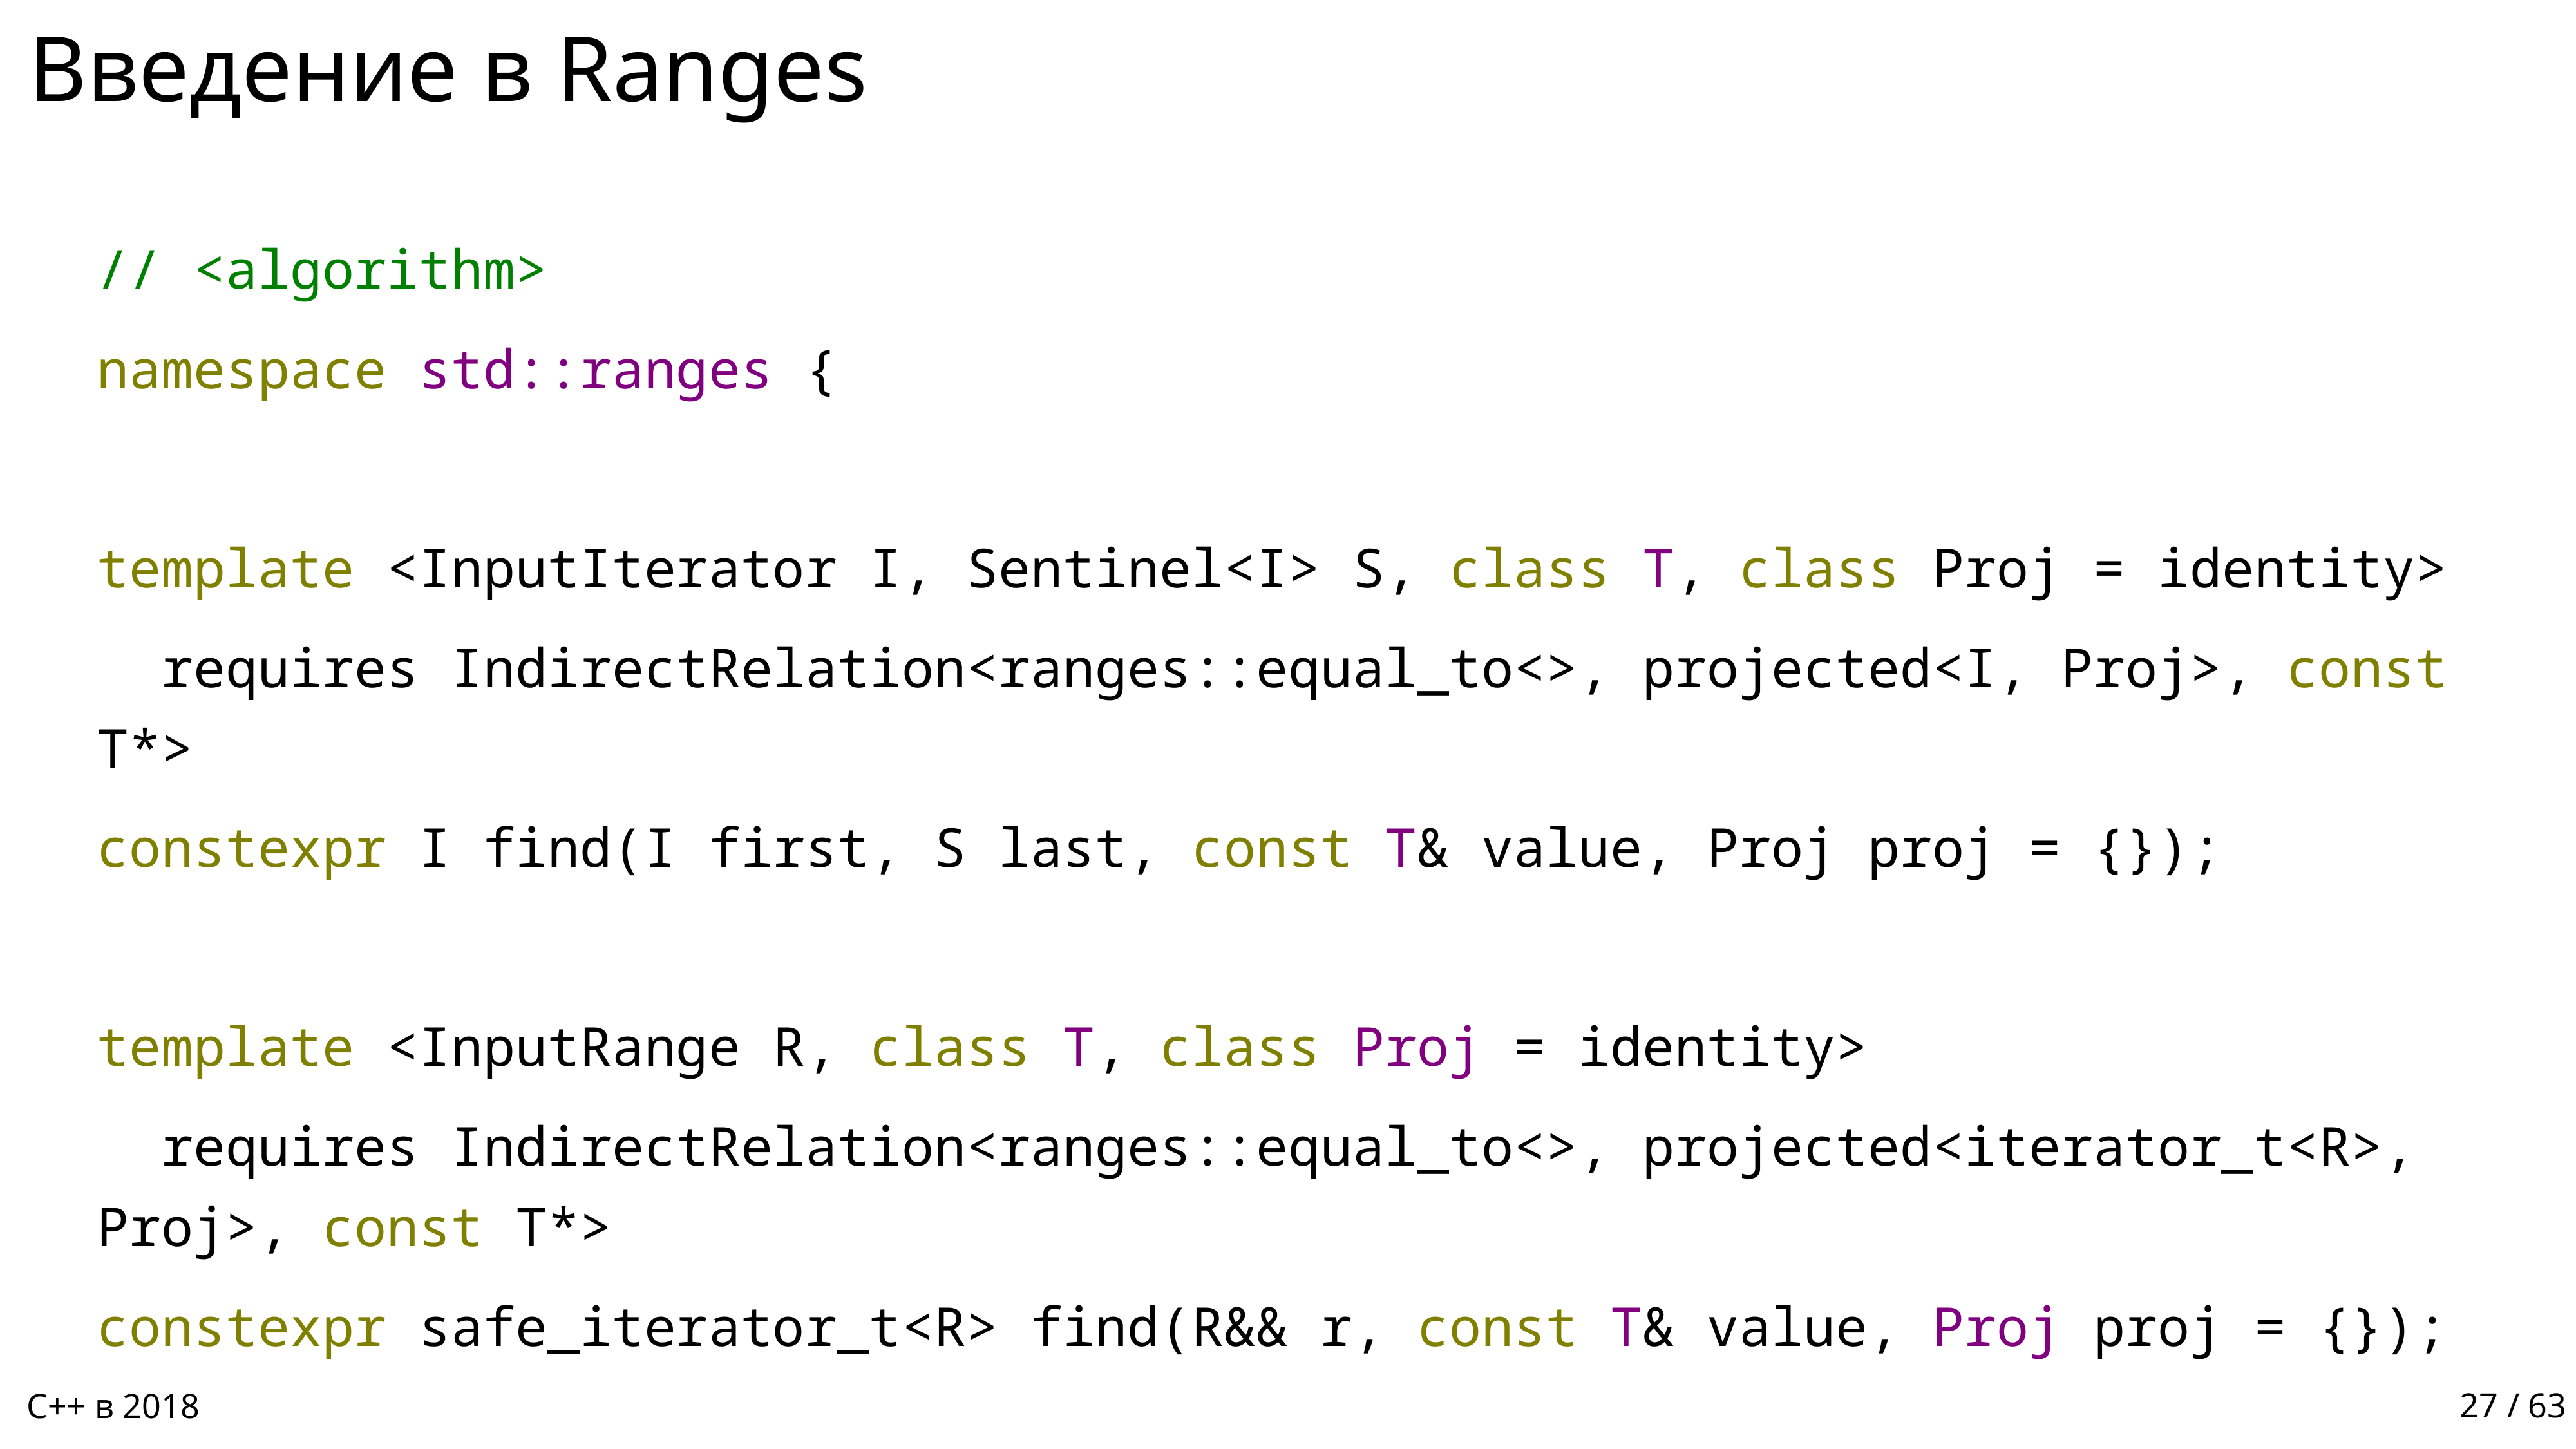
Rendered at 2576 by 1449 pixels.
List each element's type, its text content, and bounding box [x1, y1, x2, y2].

list <number> / 63 [1479, 1376, 2576, 1431]
list C++ в 2018 [17, 1376, 1114, 1431]
list // <algorithm> namespace std::ranges { template <InputIterator I, Sentinel<I> S, class T, class Proj = identity> requires IndirectRelation<ranges::equal_to<>, projected<I, Proj>, const T*> constexpr I find(I first, S last, const T& value, Proj proj = {}); template <InputRange R, class T, class Proj = identity> requires IndirectRelation<ranges::equal_to<>, projected<iterator_t<R>, Proj>, const T*> constexpr safe_iterator_t<R> find(R&& r, const T& value, Proj proj = {}); } // namespace std::ranges [87, 214, 2551, 1382]
title Введение в Ranges [19, 19, 2551, 155]
